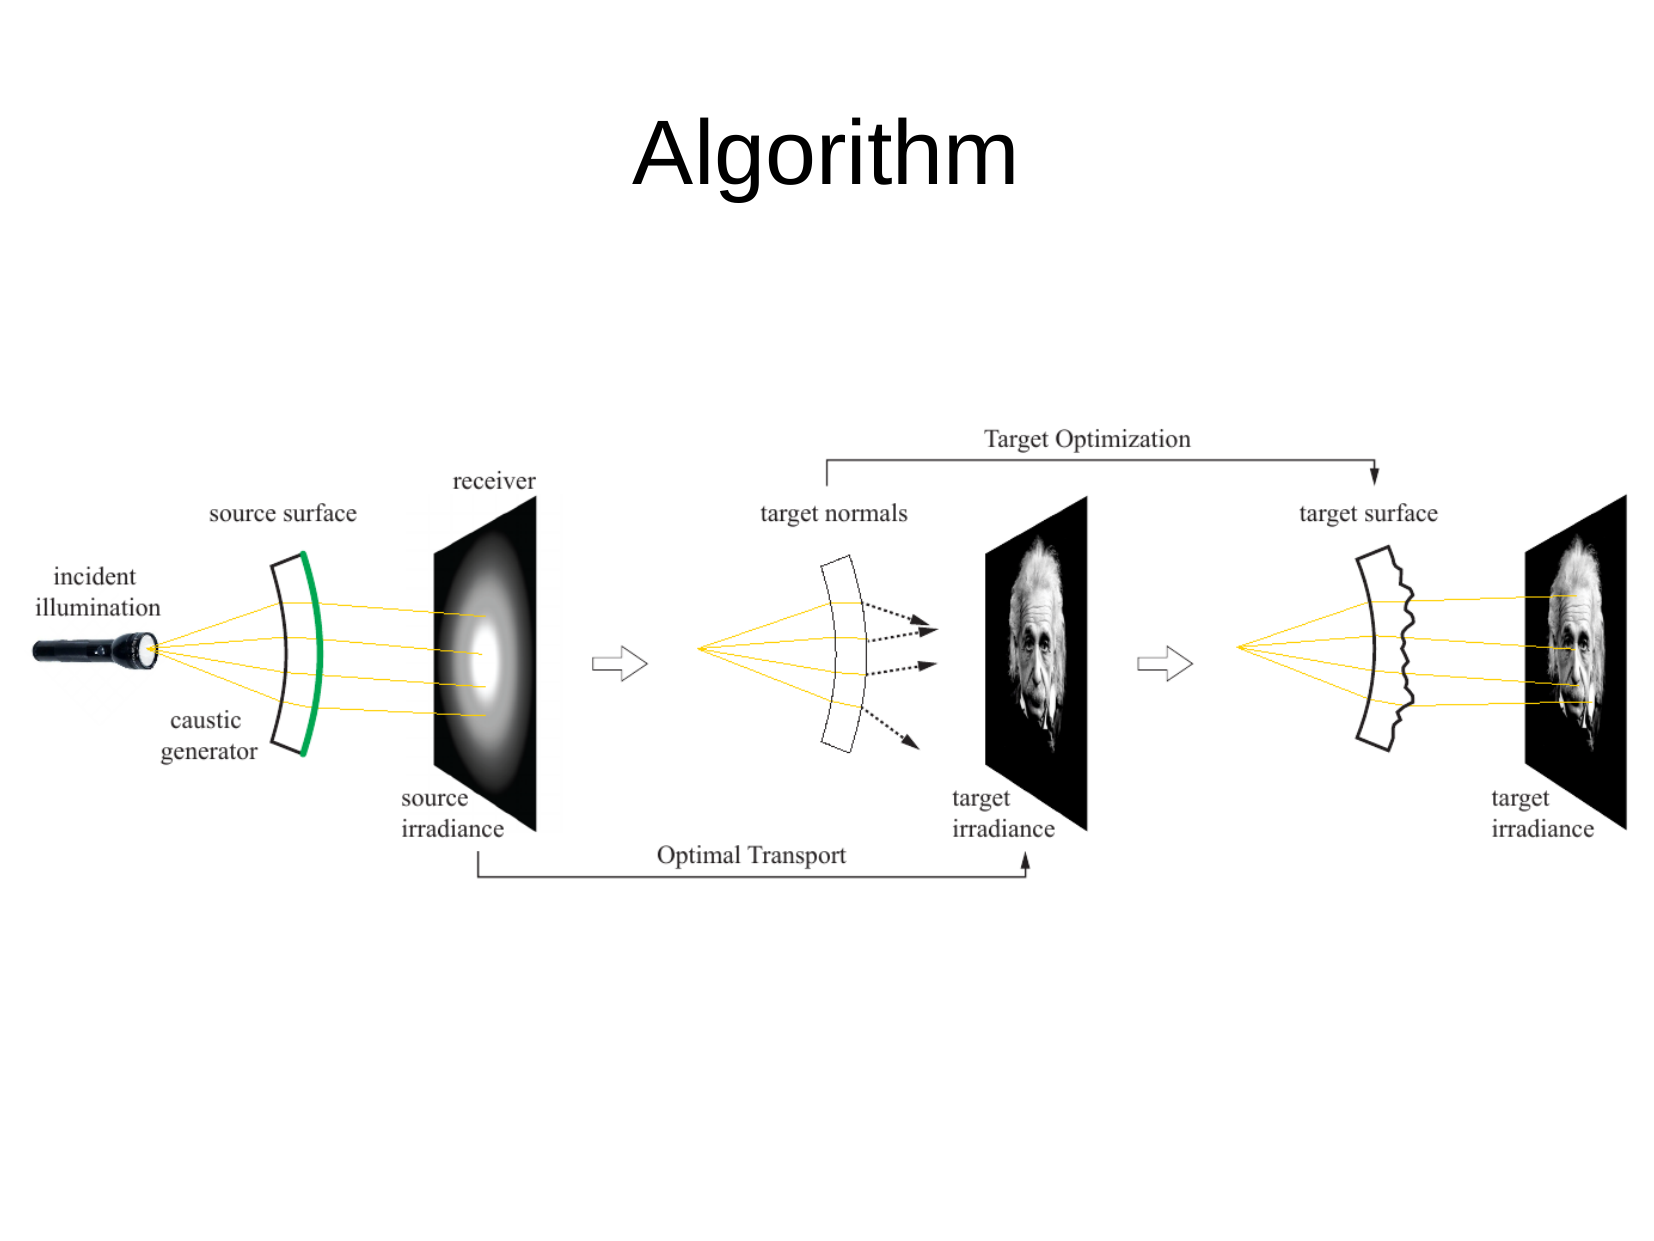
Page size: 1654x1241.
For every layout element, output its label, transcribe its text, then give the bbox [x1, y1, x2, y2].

picture [3, 404, 1654, 917]
title Algorithm [82, 49, 1571, 257]
